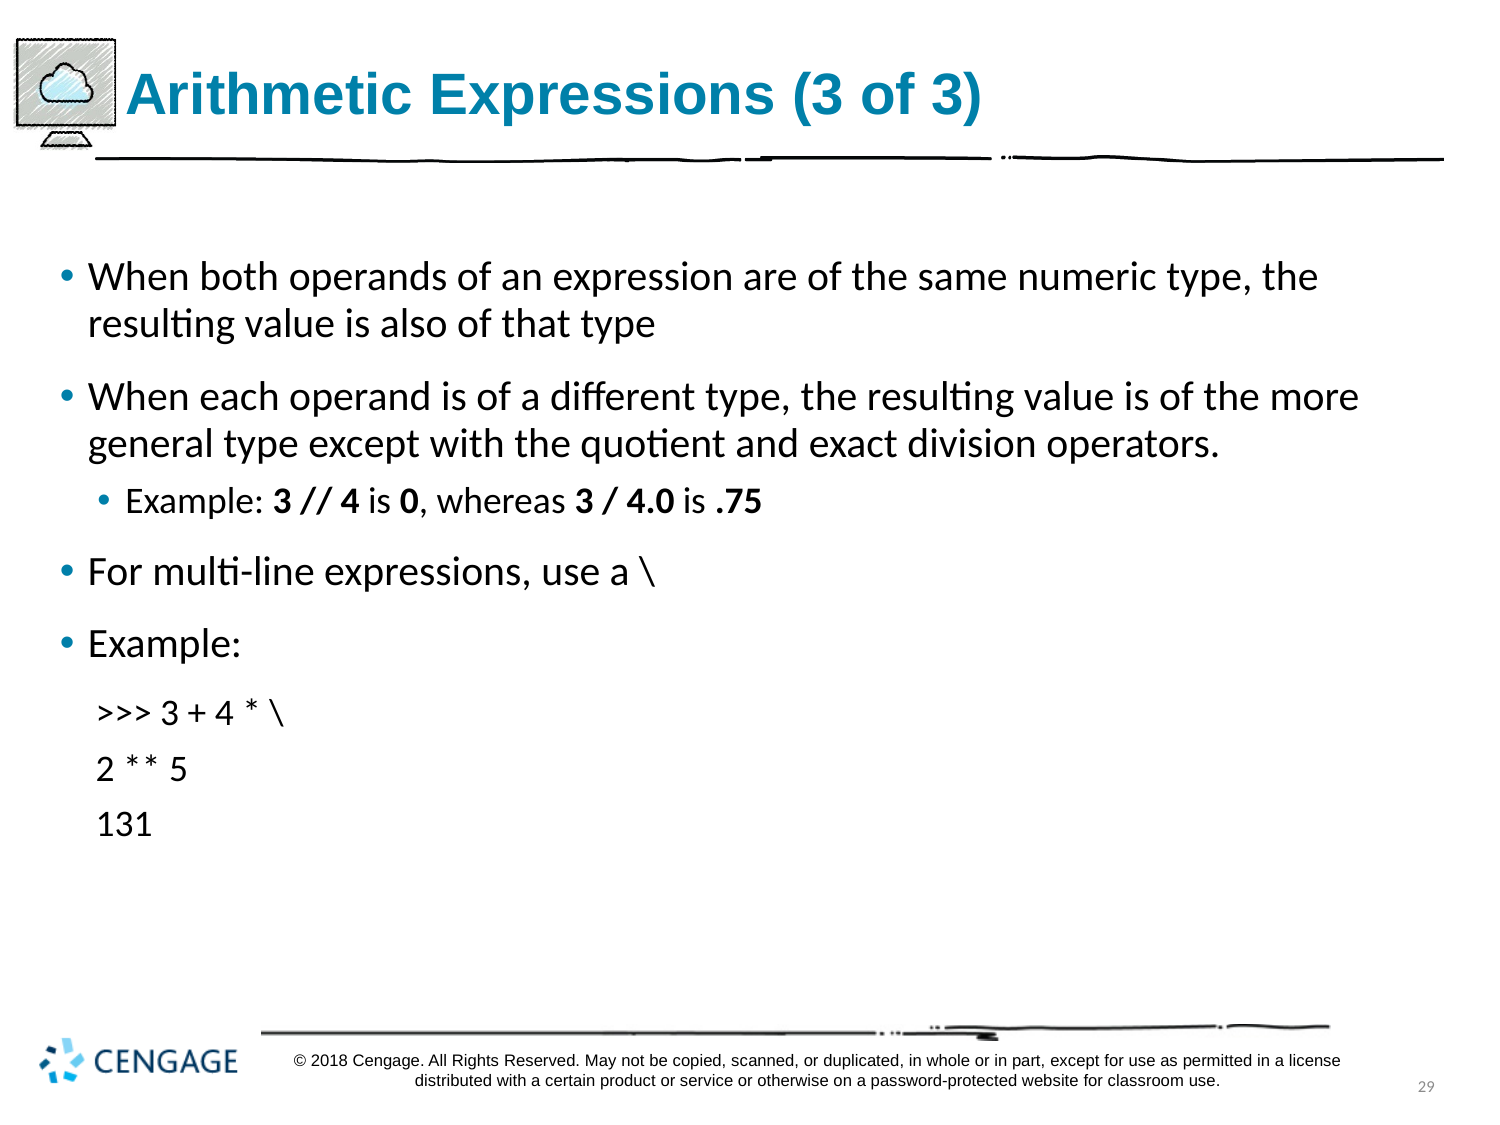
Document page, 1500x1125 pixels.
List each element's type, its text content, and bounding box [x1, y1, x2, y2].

list When both operands of an expression are of the same numeric type, the resulting value is also of that type When each operand is of a different type, the resulting value is of the more general type except with the quotient and exact division operators. Example: 3 // 4 is 0, whereas 3 / 4.0 is .75 For multi-line expressions, use a \ Example: [59, 252, 1441, 672]
picture [19, 1024, 250, 1096]
list >>> 3 + 4 * \ 2 ** 5 131 [58, 691, 421, 847]
picture [13, 36, 117, 151]
title Arithmetic Expressions (3 of 3) [125, 55, 1442, 127]
picture [154, 155, 1444, 163]
footer © 2018 Cengage. All Rights Reserved. May not be copied, scanned, or duplicated, in whole or in part, except for use as permitted in a license distributed with a certain product or service or otherwise on a password-protected website for classroom use. [262, 1050, 1375, 1091]
picture [261, 1024, 1331, 1041]
